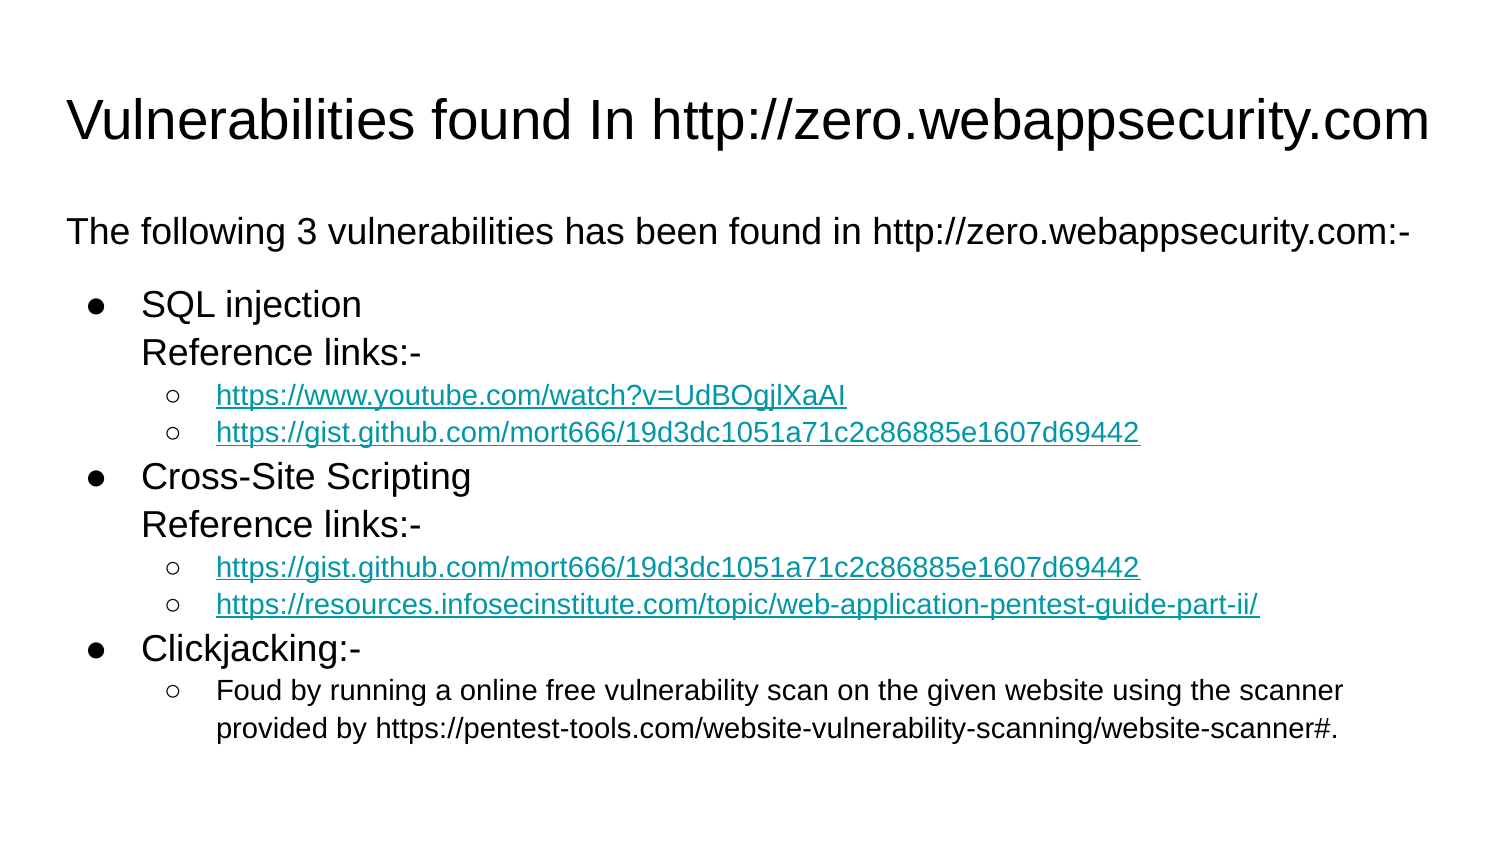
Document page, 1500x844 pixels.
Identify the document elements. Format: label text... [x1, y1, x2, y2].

title Vulnerabilities found In http://zero.webappsecurity.com [51, 72, 1449, 167]
list The following 3 vulnerabilities has been found in http://zero.webappsecurity.com:- SQL injection Reference links:- https://www.youtube.com/watch?v=UdBOgjlXaAI https://gist.github.com/mort666/19d3dc1051a71c2c86885e1607d69442 Cross-Site Scripting Reference links:- https://gist.github.com/mort666/19d3dc1051a71c2c86885e1607d69442 https://resources.infosecinstitute.com/topic/web-application-pentest-guide-part-ii/ Clickjacking:- Foud by running a online free vulnerability scan on the given website using the scanner provided by https://pentest-tools.com/website-vulnerability-scanning/website-scanner#. [51, 189, 1449, 811]
